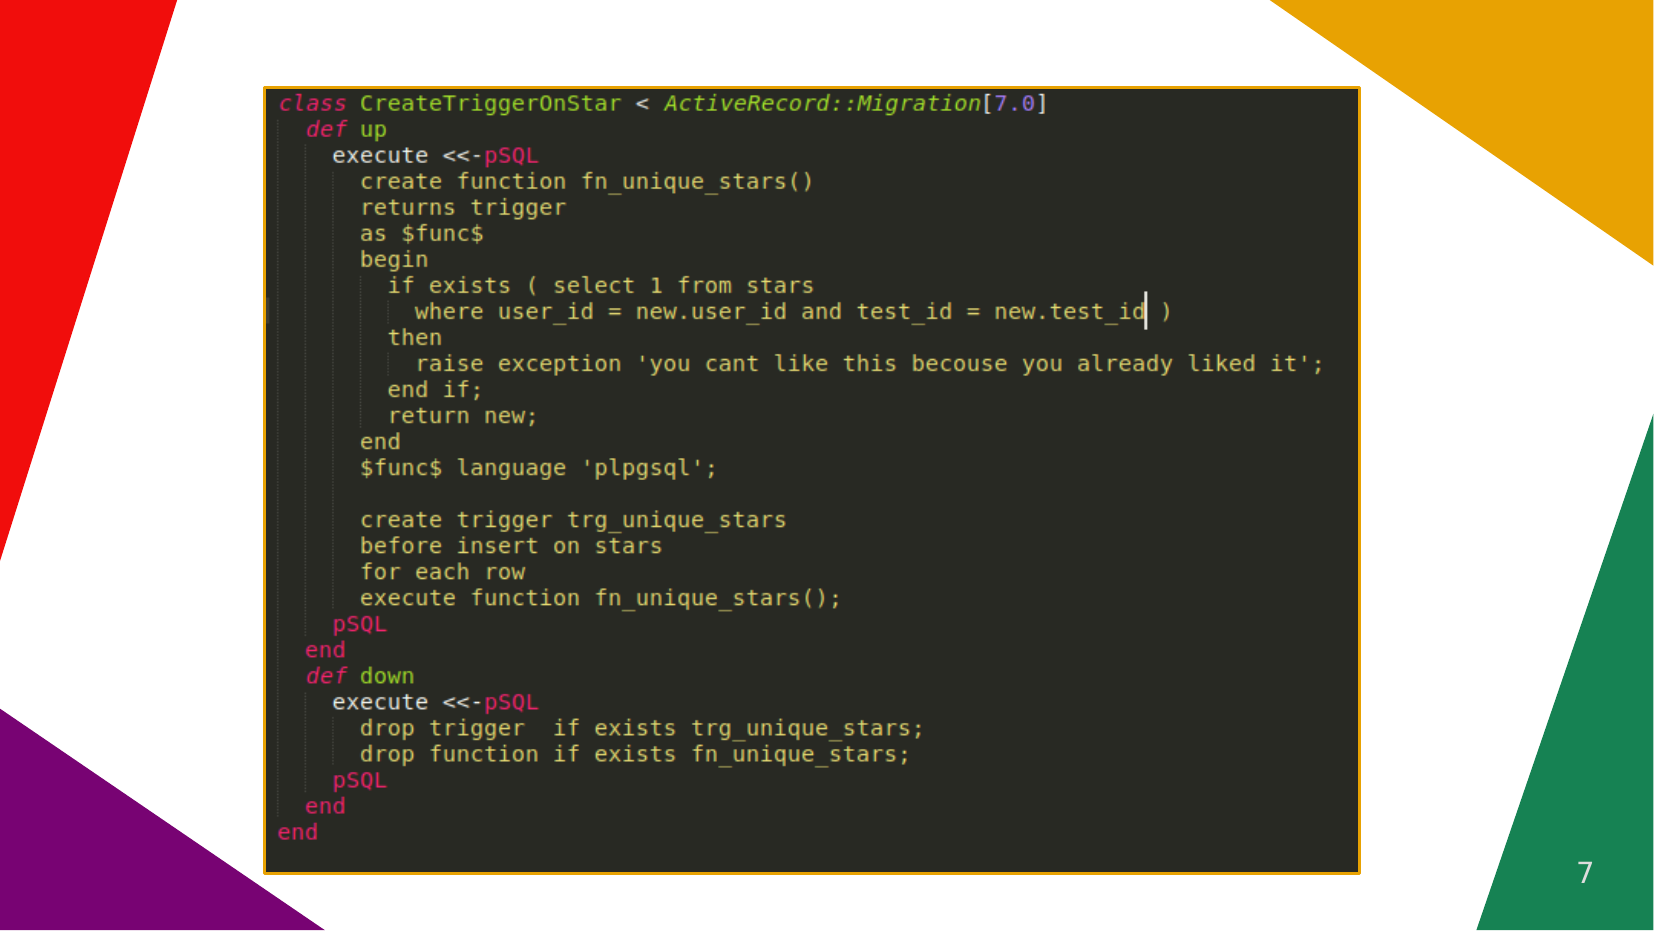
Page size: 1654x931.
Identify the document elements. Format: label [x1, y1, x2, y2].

picture [265, 88, 1359, 873]
